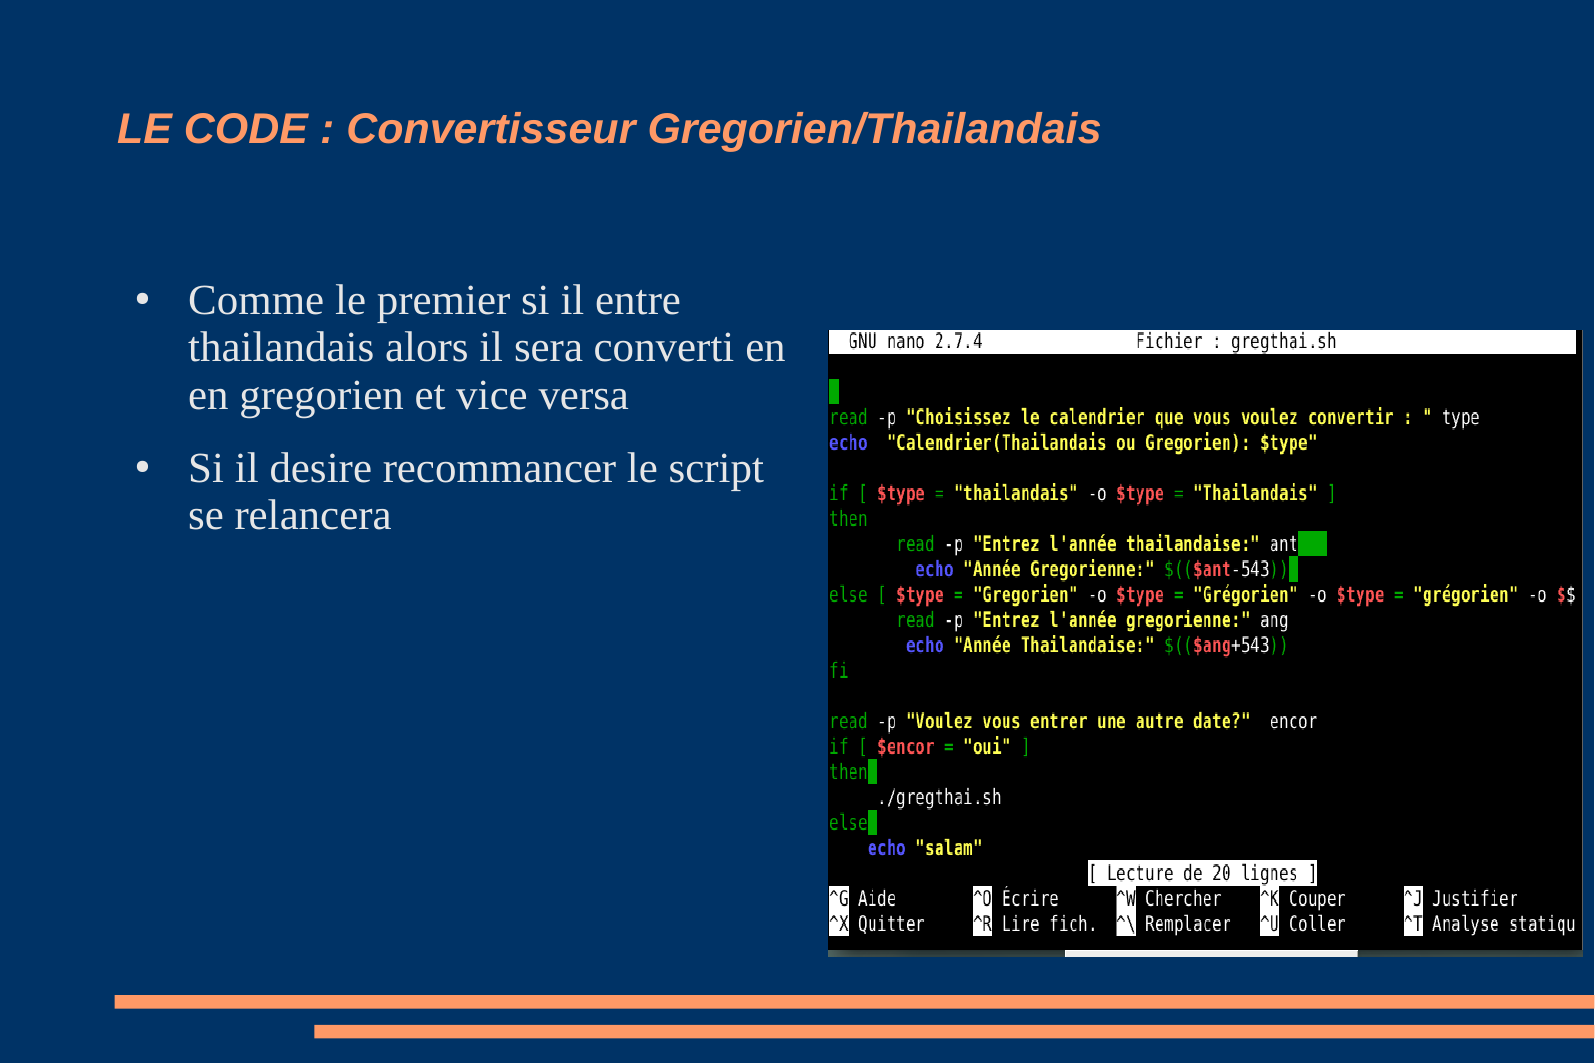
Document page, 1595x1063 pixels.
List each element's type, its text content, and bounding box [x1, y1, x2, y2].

list Comme le premier si il entre thailandais alors il sera converti en en gregorien et vice versa Si il desire recommancer le script se relancera [117, 276, 795, 662]
picture [828, 330, 1583, 957]
title LE CODE : Convertisseur Gregorien/Thailandais [117, 39, 1479, 218]
